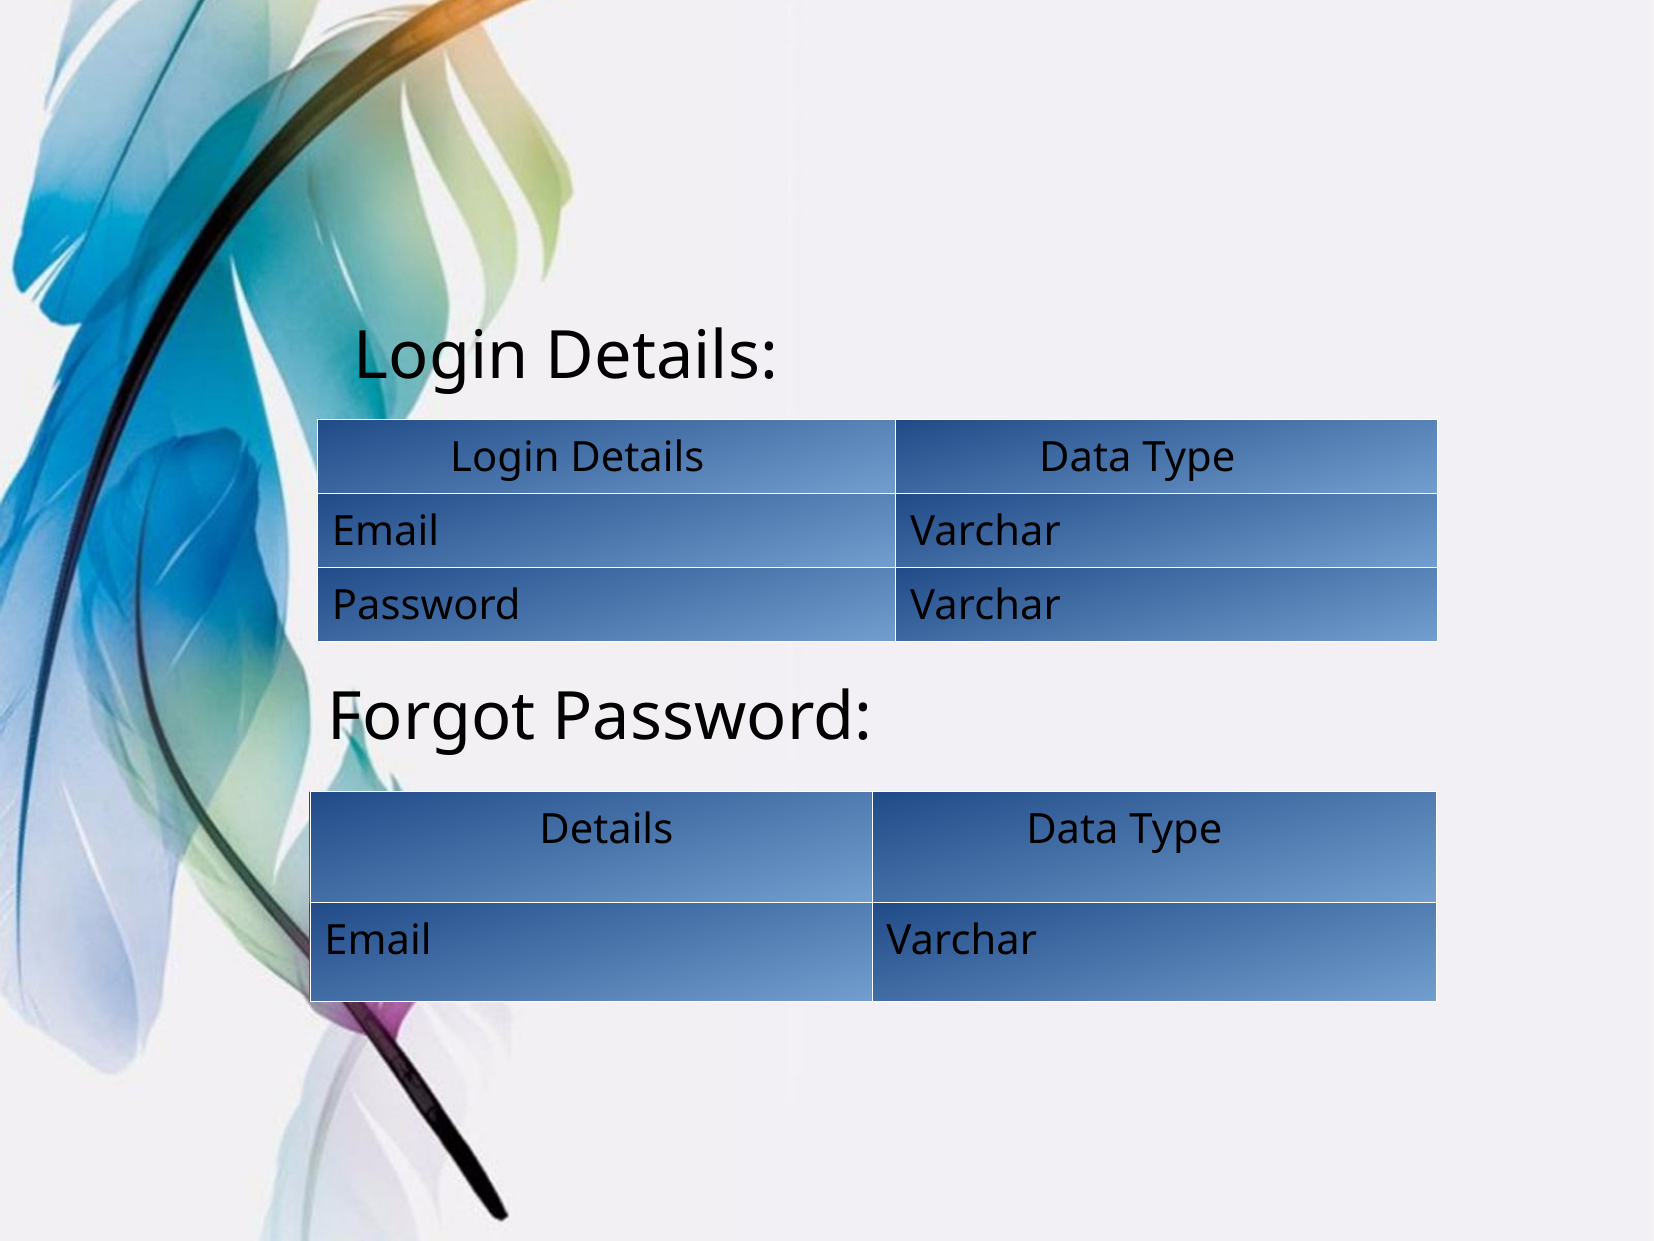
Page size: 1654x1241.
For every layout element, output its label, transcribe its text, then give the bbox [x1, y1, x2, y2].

list Login Details: Forgot Password: [153, 307, 1642, 1027]
table_cell Email [318, 494, 895, 567]
table_cell Varchar [896, 568, 1437, 641]
table_header Data Type [896, 420, 1437, 493]
table_header Details [311, 792, 872, 902]
table_cell Varchar [896, 494, 1437, 567]
table_header Data Type [873, 792, 1436, 902]
table_cell Email [311, 903, 872, 1001]
picture [0, 0, 1654, 1241]
table_cell Varchar [873, 903, 1436, 1001]
table_header Login Details [318, 420, 895, 493]
table_cell Password [318, 568, 895, 641]
